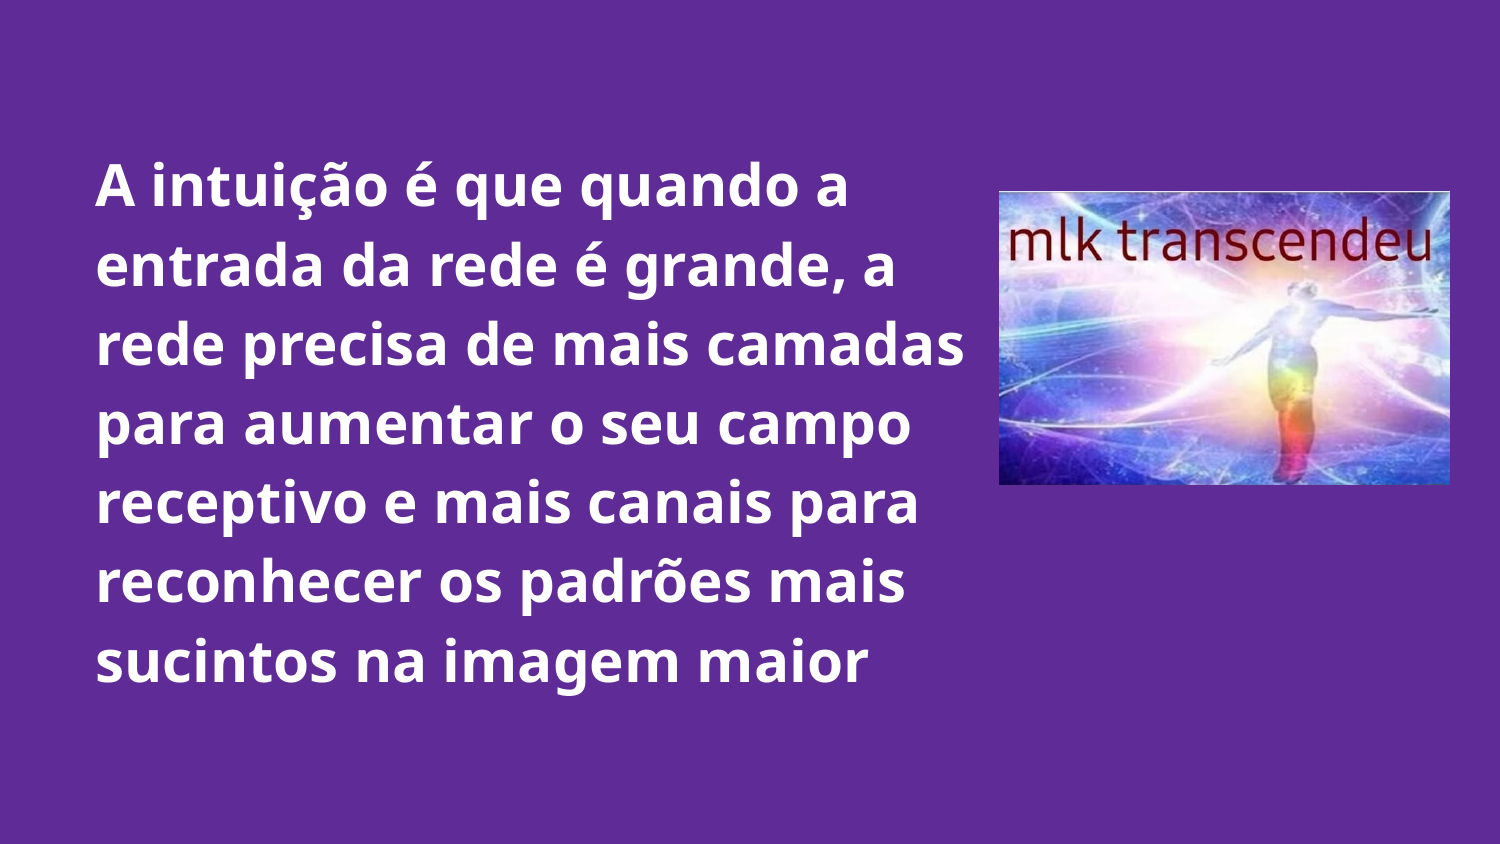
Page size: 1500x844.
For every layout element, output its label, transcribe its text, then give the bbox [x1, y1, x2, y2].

picture [999, 191, 1450, 485]
title A intuição é que quando a entrada da rede é grande, a rede precisa de mais camadas para aumentar o seu campo receptivo e mais canais para reconhecer os padrões mais sucintos na imagem maior [80, 86, 1000, 758]
